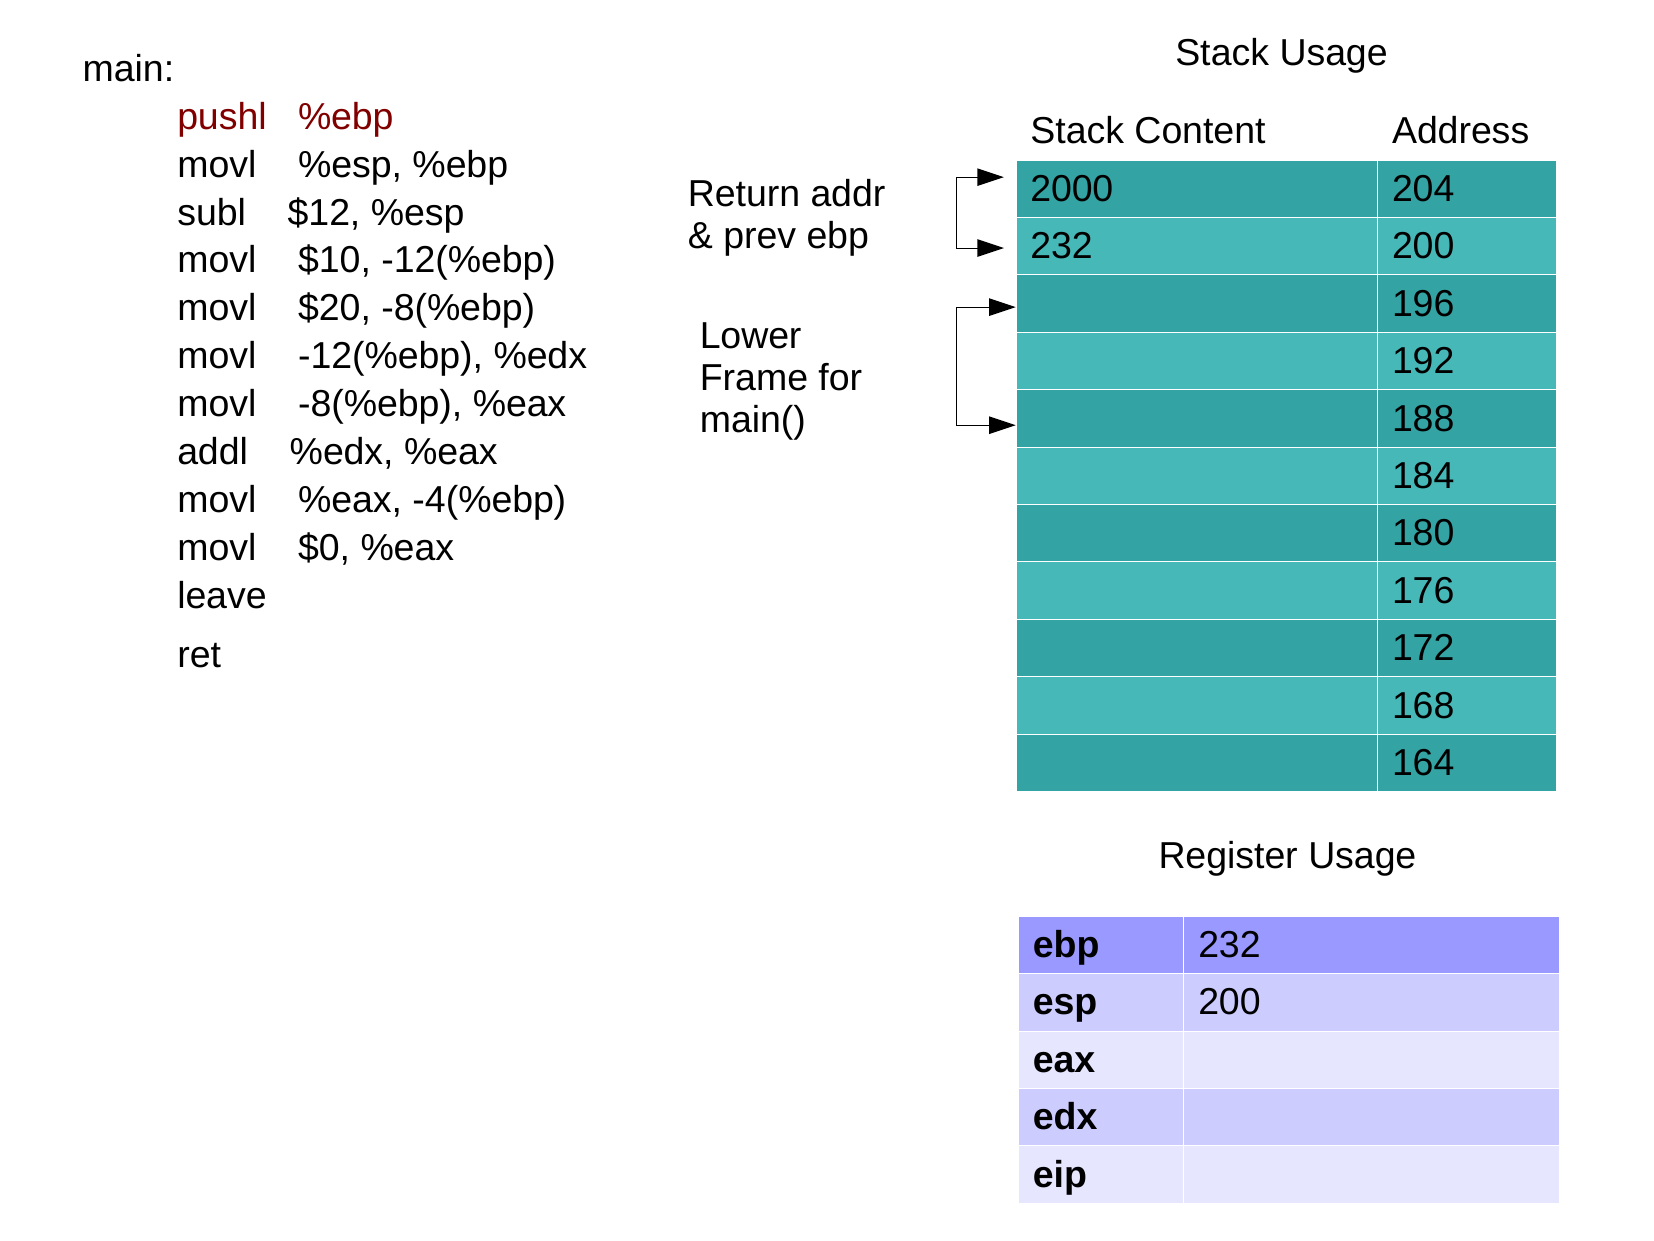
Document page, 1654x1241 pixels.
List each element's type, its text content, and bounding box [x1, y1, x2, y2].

text_box Return addr & prev ebp [673, 165, 934, 265]
table_cell [1184, 1089, 1559, 1145]
table_cell [1017, 735, 1377, 791]
text_box Stack Usage [1009, 23, 1554, 81]
table_cell 2000 [1017, 161, 1377, 217]
text_box Lower Frame for main() [685, 307, 934, 448]
table_header Stack Content [1017, 103, 1377, 160]
table_cell 180 [1378, 505, 1556, 561]
table_cell 168 [1378, 677, 1556, 734]
table_cell edx [1019, 1089, 1183, 1145]
table_cell eax [1019, 1032, 1183, 1088]
table_cell 200 [1184, 974, 1559, 1031]
table_cell [1017, 333, 1377, 389]
table_header 232 [1184, 917, 1559, 973]
table_cell 204 [1378, 161, 1556, 217]
table_cell [1017, 390, 1377, 447]
table_cell 232 [1017, 218, 1377, 274]
table_cell 200 [1378, 218, 1556, 274]
text_box Register Usage [1015, 826, 1560, 884]
table_cell 172 [1378, 620, 1556, 676]
table_header Address [1378, 103, 1556, 160]
table_cell 188 [1378, 390, 1556, 447]
table_cell eip [1019, 1146, 1183, 1203]
table_cell [1017, 677, 1377, 734]
table_cell 192 [1378, 333, 1556, 389]
table_cell [1017, 448, 1377, 504]
table_cell 176 [1378, 562, 1556, 619]
table_header ebp [1019, 917, 1183, 973]
table_cell 184 [1378, 448, 1556, 504]
table_cell [1017, 620, 1377, 676]
table_cell [1017, 275, 1377, 332]
table_cell [1184, 1032, 1559, 1088]
table_cell [1017, 505, 1377, 561]
table_cell [1017, 562, 1377, 619]
table_cell 164 [1378, 735, 1556, 791]
table_cell esp [1019, 974, 1183, 1031]
table_cell [1184, 1146, 1559, 1203]
list main: pushl %ebp movl %esp, %ebp subl $12, %esp movl $10, -12(%ebp) movl $20, -8(%ebp) movl -12(%ebp), %edx movl -8(%ebp), %eax addl %edx, %eax movl %eax, -4(%ebp) movl $0, %eax leave ret [82, 47, 969, 1182]
table_cell 196 [1378, 275, 1556, 332]
